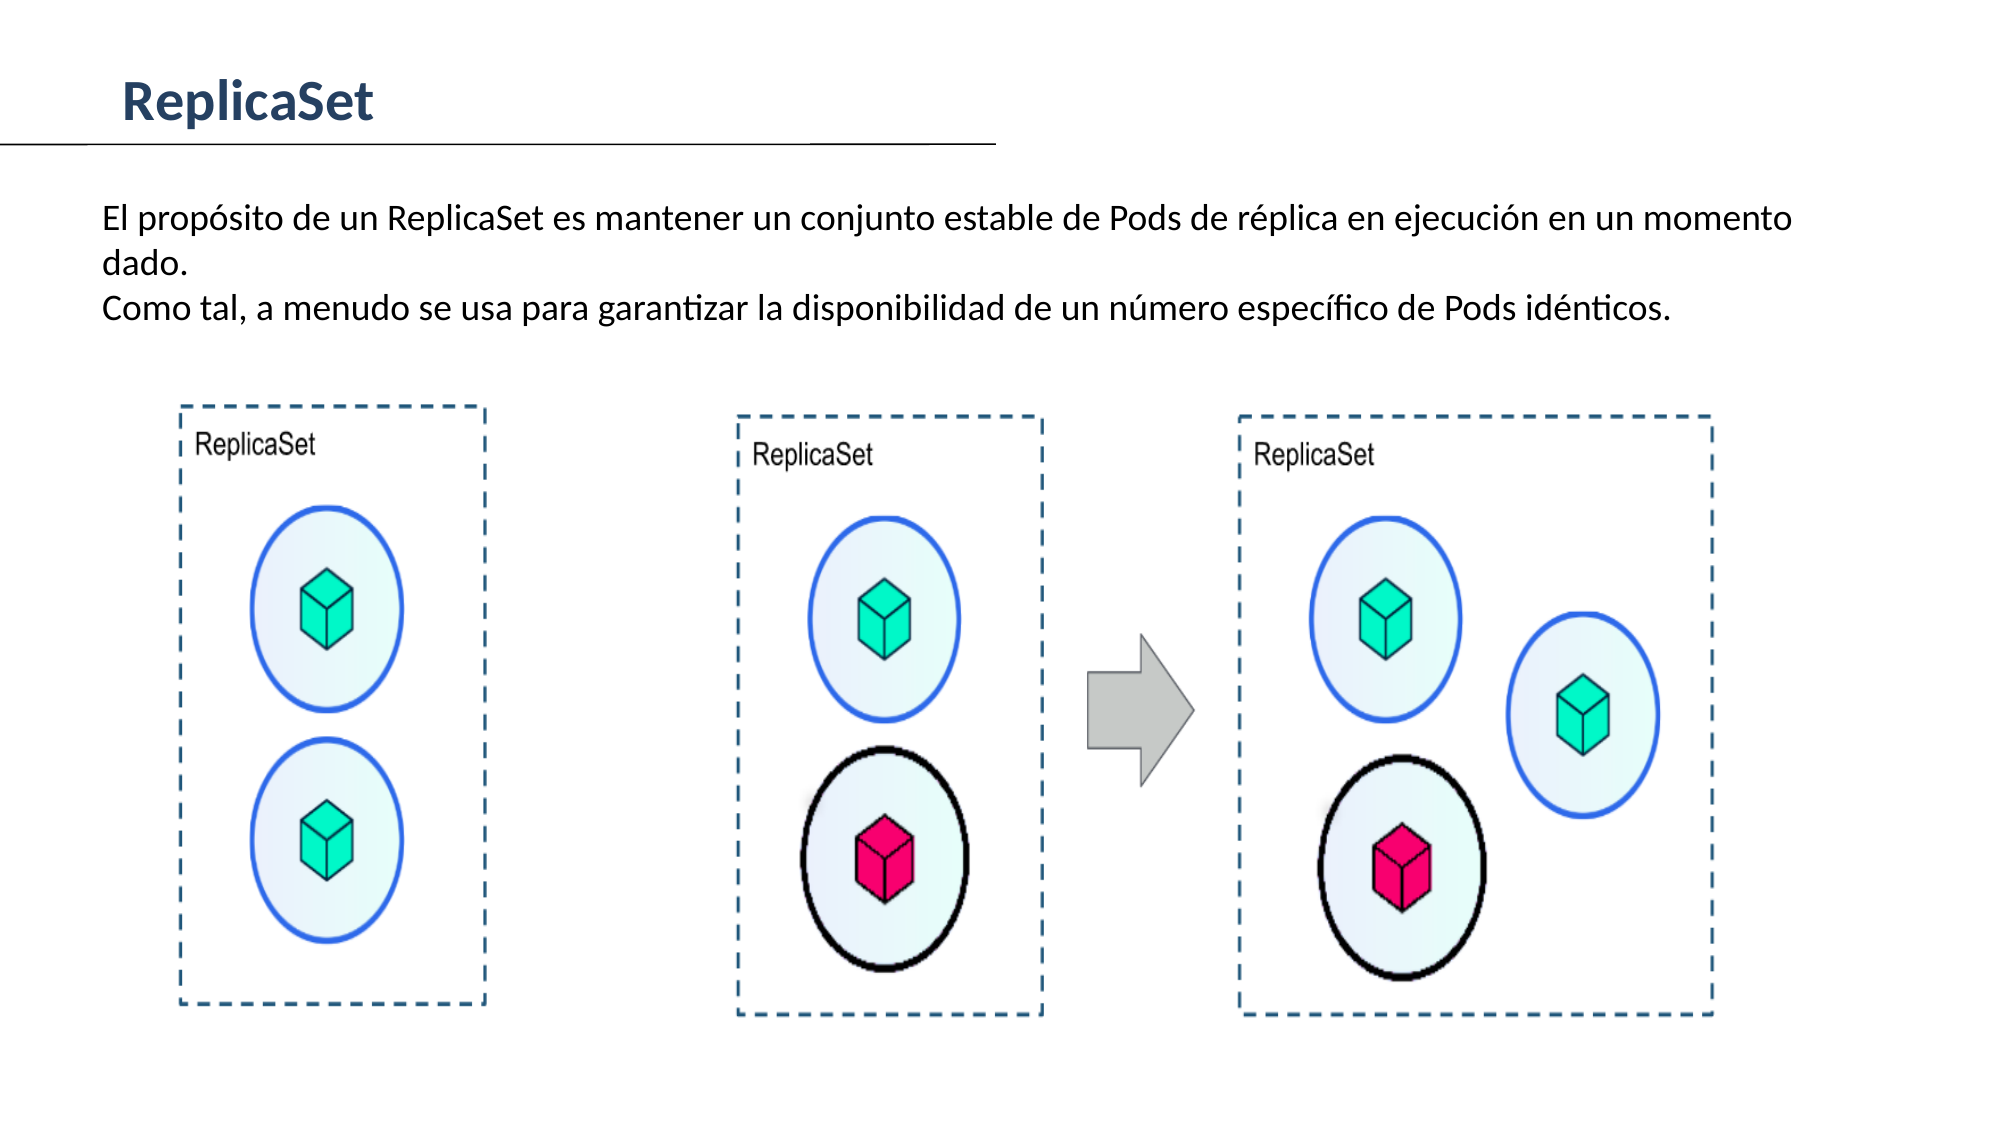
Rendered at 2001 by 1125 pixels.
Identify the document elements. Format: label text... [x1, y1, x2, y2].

text_box El propósito de un ReplicaSet es mantener un conjunto estable de Pods de réplica en ejecución en un momento dado. Como tal, a menudo se usa para garantizar la disponibilidad de un número específico de Pods idénticos. [87, 185, 1887, 425]
text_box ReplicaSet [108, 54, 1114, 141]
picture [164, 377, 1734, 1044]
